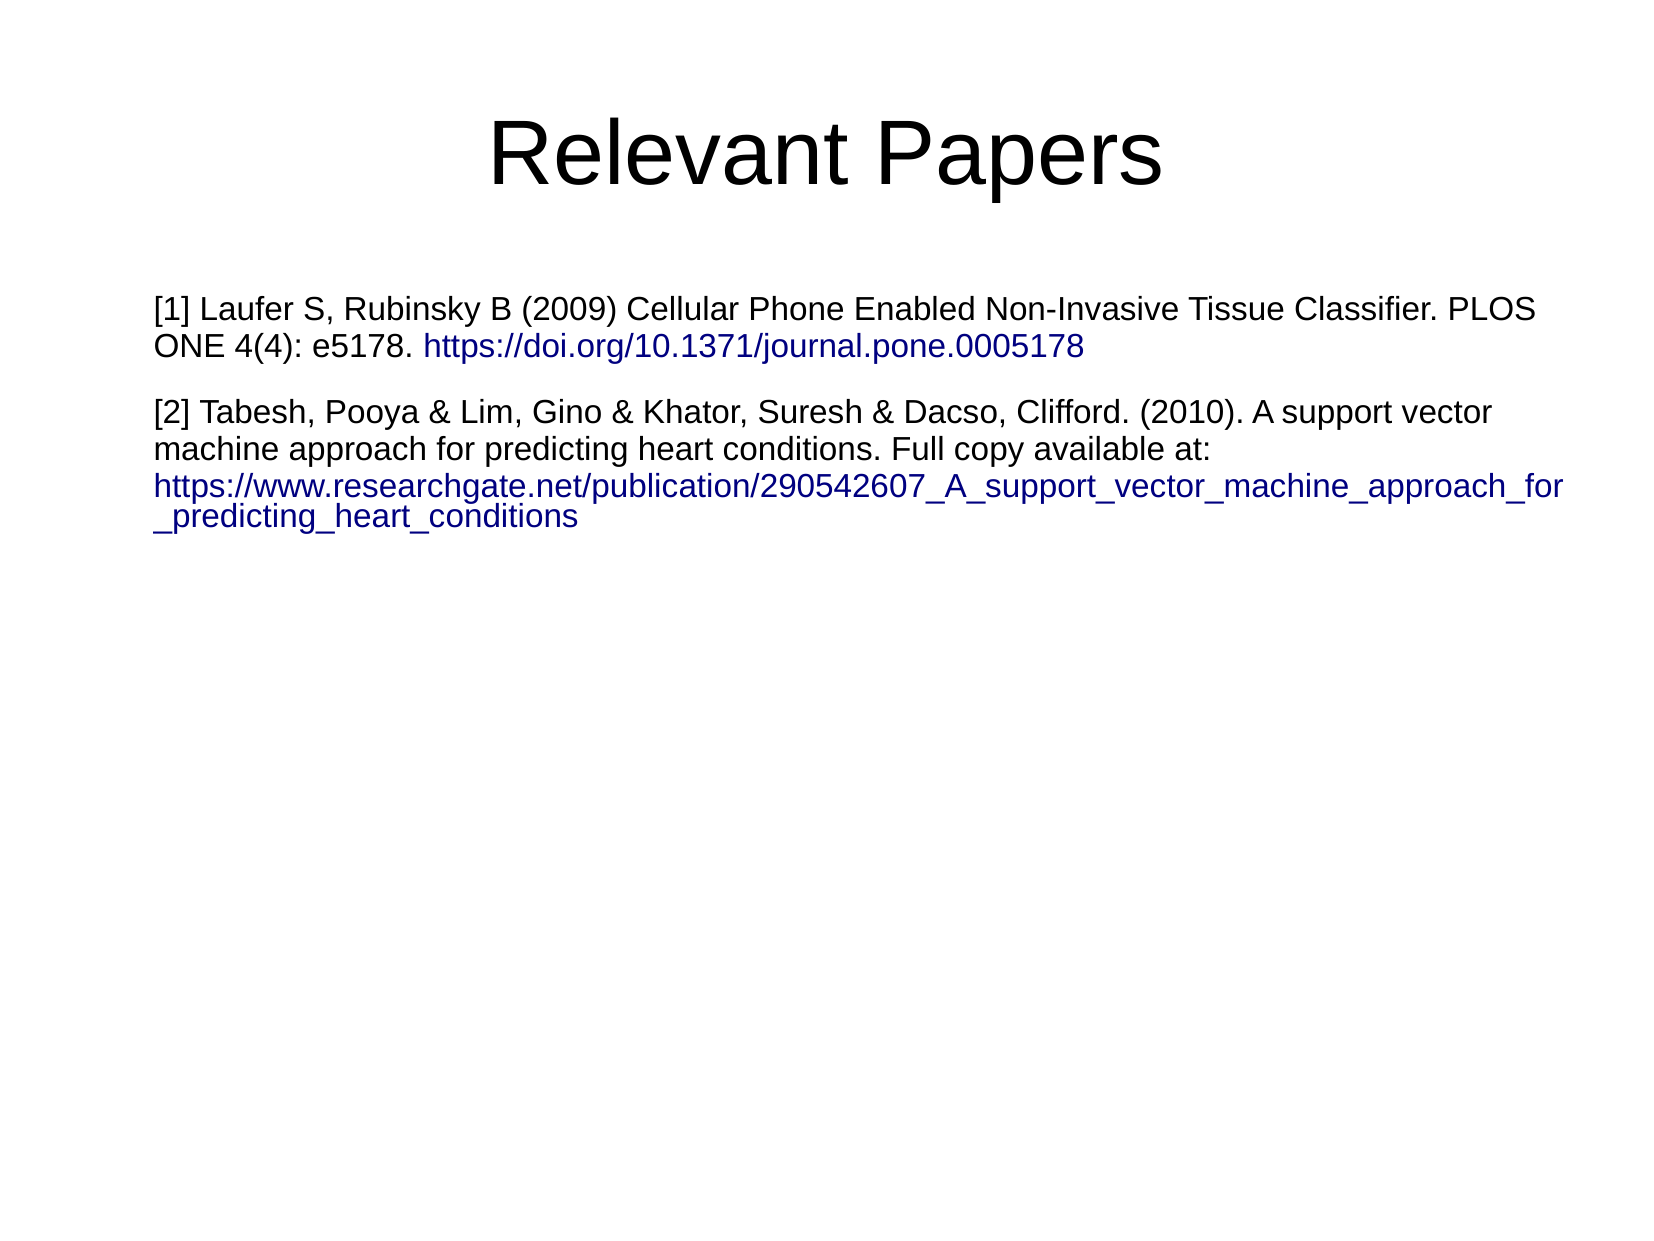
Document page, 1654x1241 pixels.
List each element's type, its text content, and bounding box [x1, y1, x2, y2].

title Relevant Papers [82, 49, 1571, 257]
list [1] Laufer S, Rubinsky B (2009) Cellular Phone Enabled Non-Invasive Tissue Classifier. PLOS ONE 4(4): e5178. https://doi.org/10.1371/journal.pone.0005178 [2] Tabesh, Pooya & Lim, Gino & Khator, Suresh & Dacso, Clifford. (2010). A support vector machine approach for predicting heart conditions. Full copy available at: https://www.researchgate.net/publication/290542607_A_support_vector_machine_approach_for_predicting_heart_conditions [82, 290, 1571, 1010]
